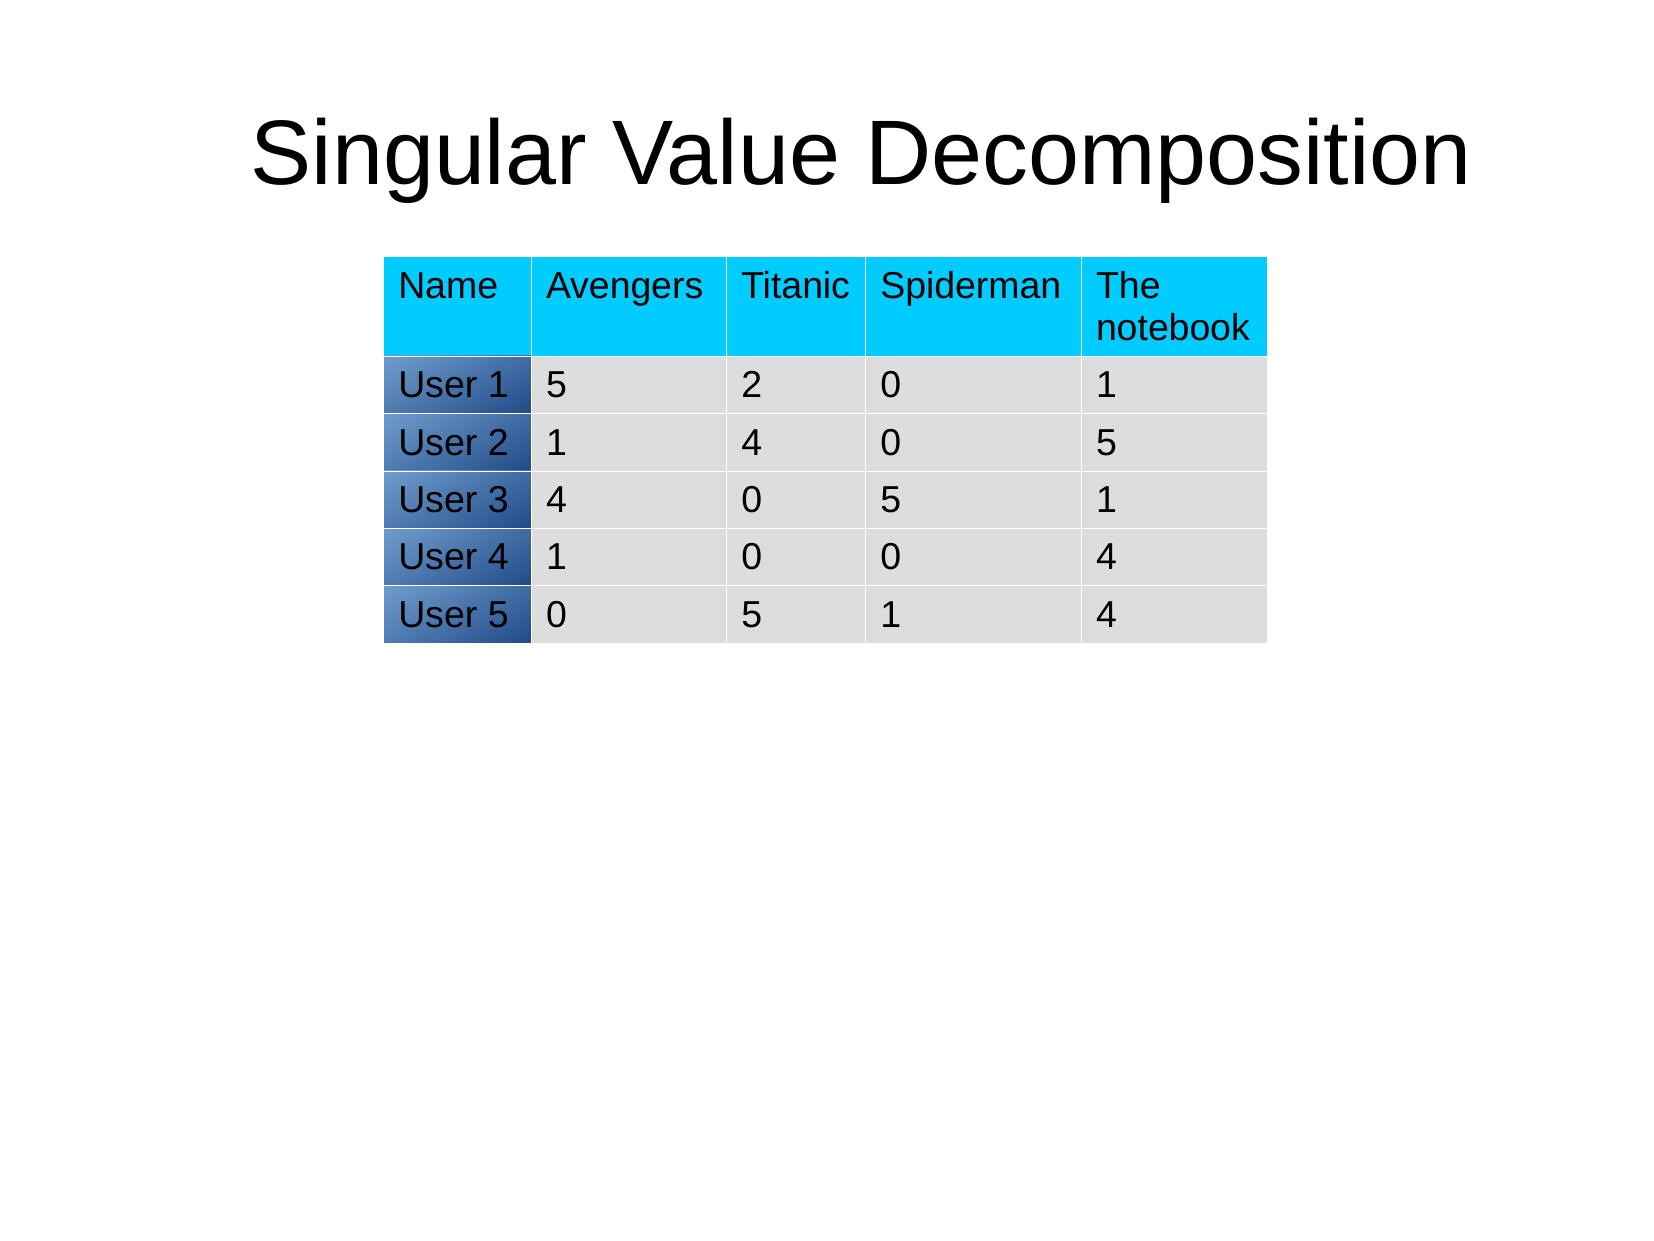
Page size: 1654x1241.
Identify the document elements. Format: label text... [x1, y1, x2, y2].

table_cell 1 [1082, 472, 1267, 528]
title Singular Value Decomposition [82, 49, 1571, 257]
table_cell 4 [727, 414, 865, 471]
table_header Spiderman [866, 257, 1081, 356]
table_cell User 5 [384, 586, 531, 643]
table_cell 4 [1082, 586, 1267, 643]
table_header Avengers [532, 257, 726, 356]
table_cell 0 [727, 472, 865, 528]
table_cell 4 [532, 472, 726, 528]
table_header The notebook [1082, 257, 1267, 356]
table_cell User 2 [384, 414, 531, 471]
table_cell 2 [727, 357, 865, 413]
table_cell 0 [866, 414, 1081, 471]
table_header Titanic [727, 257, 865, 356]
table_cell 0 [727, 529, 865, 585]
table_cell 1 [866, 586, 1081, 643]
table_cell 5 [1082, 414, 1267, 471]
table_cell 5 [532, 357, 726, 413]
table_cell 1 [532, 529, 726, 585]
table_cell 1 [532, 414, 726, 471]
table_cell 0 [866, 529, 1081, 585]
table_cell 5 [727, 586, 865, 643]
table_cell 1 [1082, 357, 1267, 413]
table_cell 4 [1082, 529, 1267, 585]
table_cell 5 [866, 472, 1081, 528]
table_cell 0 [866, 357, 1081, 413]
table_cell User 1 [384, 357, 531, 413]
table_header Name [384, 257, 531, 356]
table_cell 0 [532, 586, 726, 643]
table_cell User 3 [384, 472, 531, 528]
table_cell User 4 [384, 529, 531, 585]
